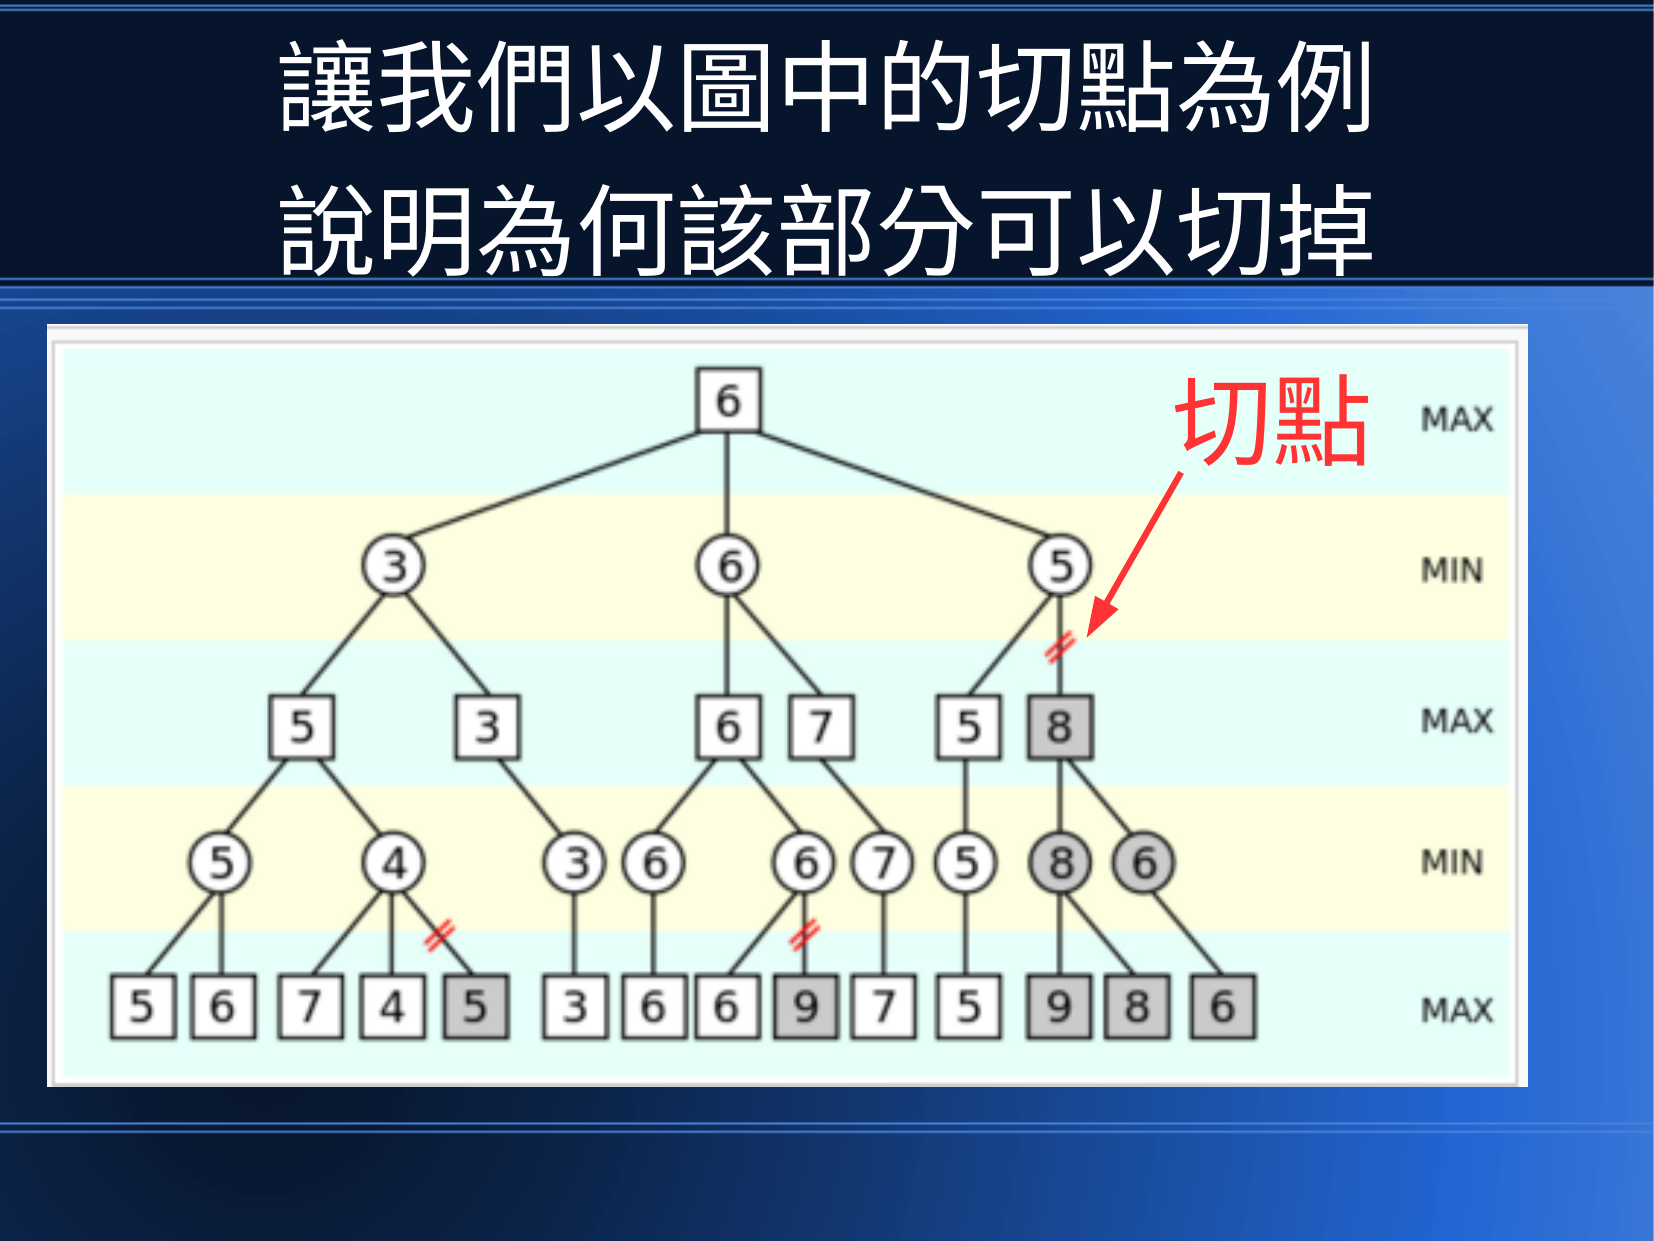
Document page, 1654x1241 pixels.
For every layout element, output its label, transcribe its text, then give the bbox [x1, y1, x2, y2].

picture [0, 0, 1654, 1241]
text_box 切點 [1157, 354, 1388, 475]
title 讓我們以圖中的切點為例 說明為何該部分可以切掉 [82, 32, 1571, 273]
